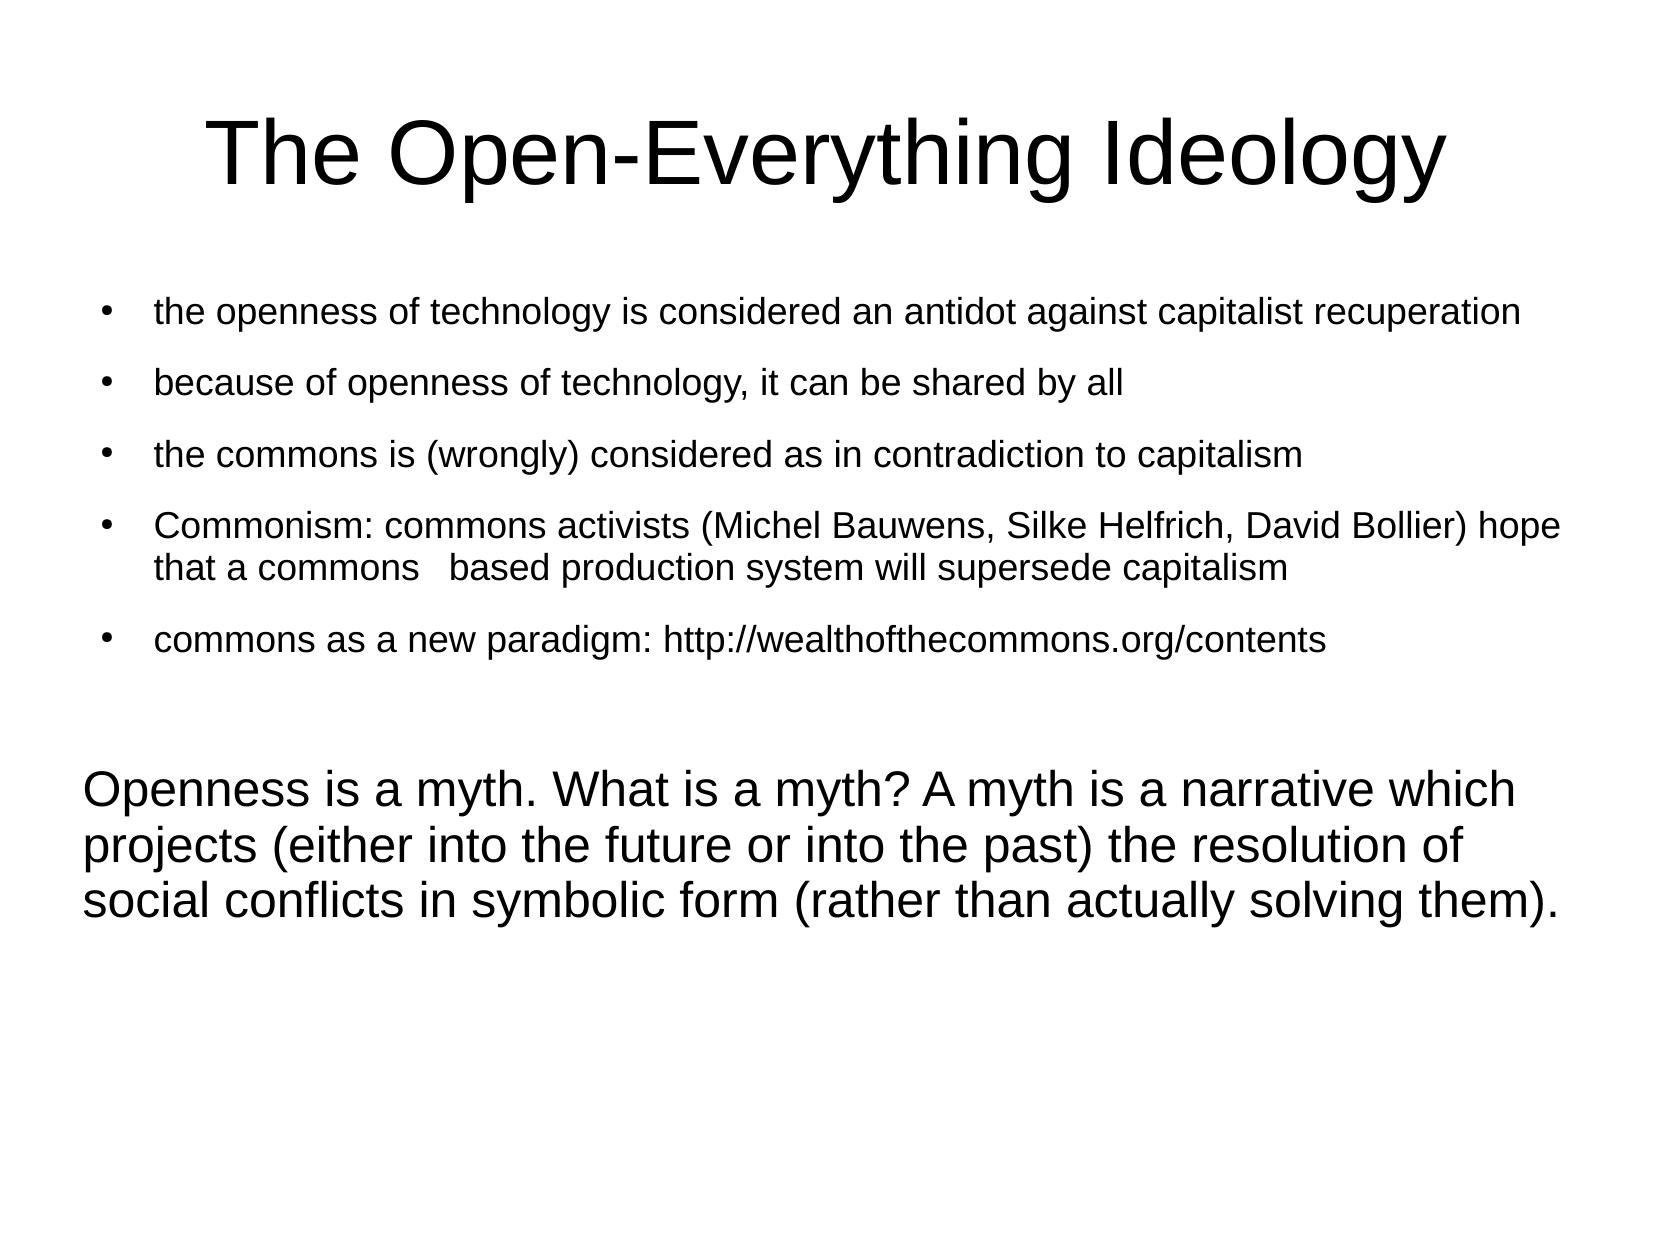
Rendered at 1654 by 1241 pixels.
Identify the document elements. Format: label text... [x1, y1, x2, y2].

title The Open-Everything Ideology [82, 49, 1571, 257]
list the openness of technology is considered an antidot against capitalist recuperation because of openness of technology, it can be shared by all the commons is (wrongly) considered as in contradiction to capitalism Commonism: commons activists (Michel Bauwens, Silke Helfrich, David Bollier) hope that a commons based production system will supersede capitalism commons as a new paradigm: http://wealthofthecommons.org/contents Openness is a myth. What is a myth? A myth is a narrative which projects (either into the future or into the past) the resolution of social conflicts in symbolic form (rather than actually solving them). [82, 290, 1571, 1010]
